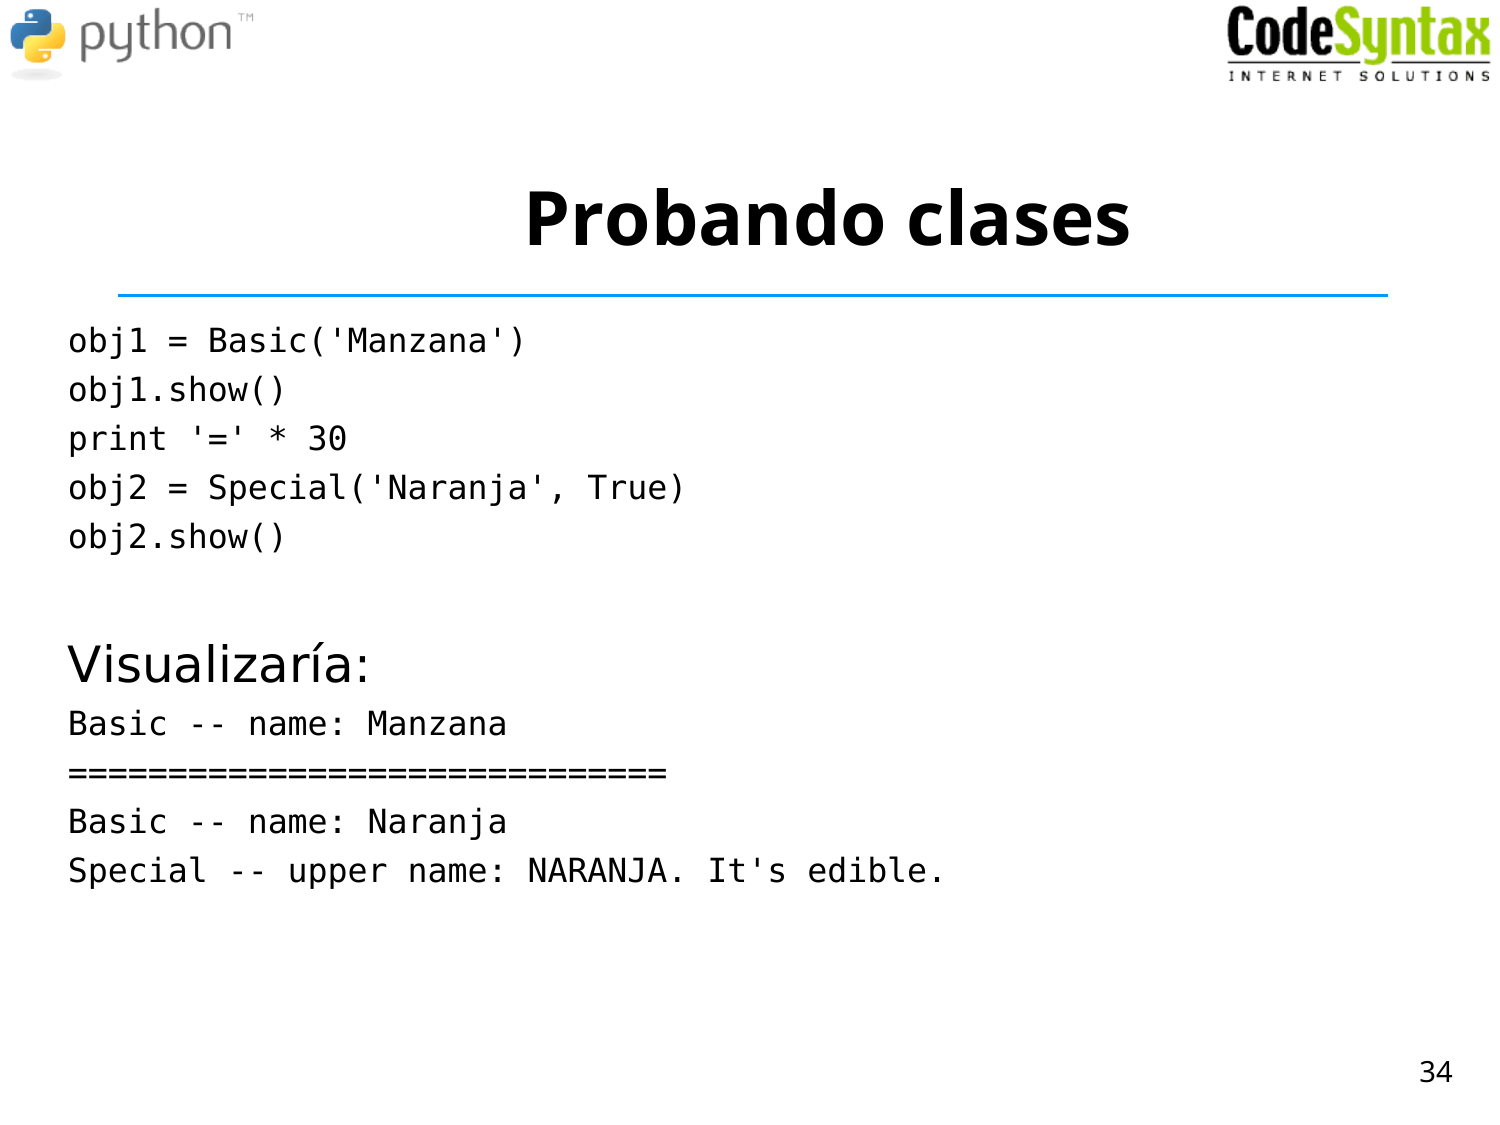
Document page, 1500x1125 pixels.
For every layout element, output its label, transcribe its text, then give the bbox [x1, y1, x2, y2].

picture [1226, 5, 1500, 83]
list obj1 = Basic('Manzana') obj1.show() print '=' * 30 obj2 = Special('Naranja', True) obj2.show() Visualizaría: Basic -- name: Manzana ============================== Basic -- name: Naranja Special -- upper name: NARANJA. It's edible. [53, 314, 1469, 1125]
title Probando clases [188, 35, 1468, 276]
picture [0, 0, 286, 92]
